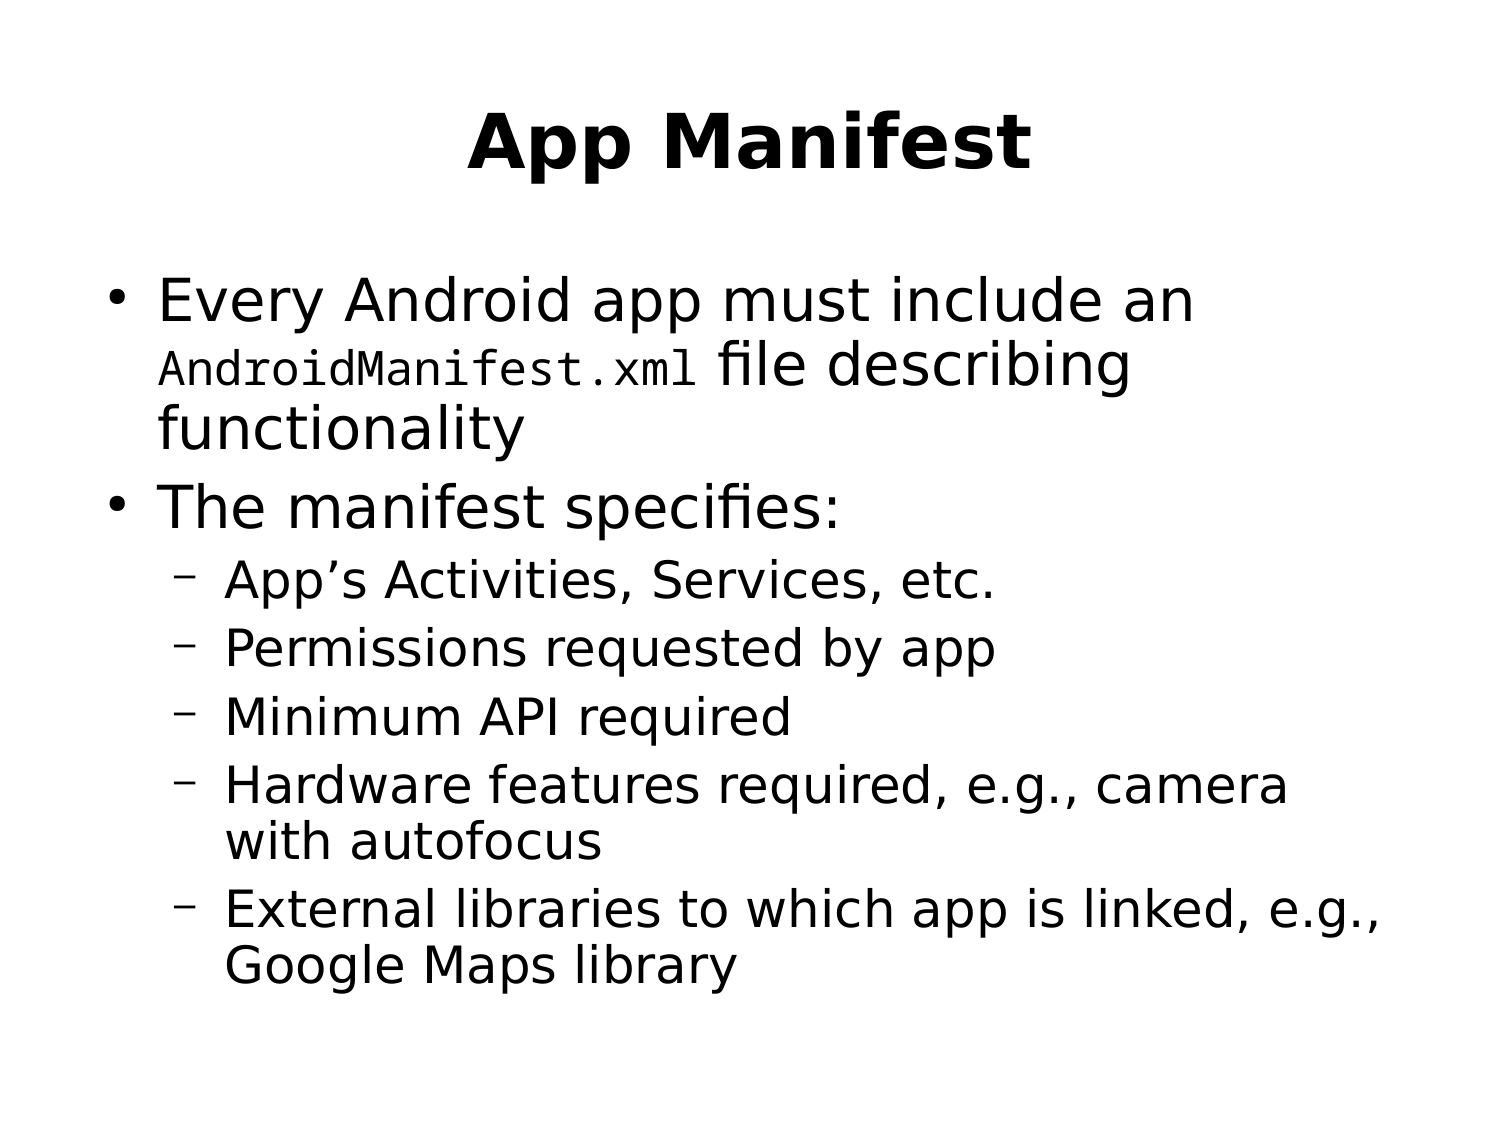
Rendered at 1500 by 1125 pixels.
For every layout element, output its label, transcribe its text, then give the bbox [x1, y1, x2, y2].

list Every Android app must include an AndroidManifest.xml file describing functionality The manifest specifies: App’s Activities, Services, etc. Permissions requested by app Minimum API required Hardware features required, e.g., camera with autofocus External libraries to which app is linked, e.g., Google Maps library [75, 262, 1426, 1005]
title App Manifest [75, 45, 1426, 233]
